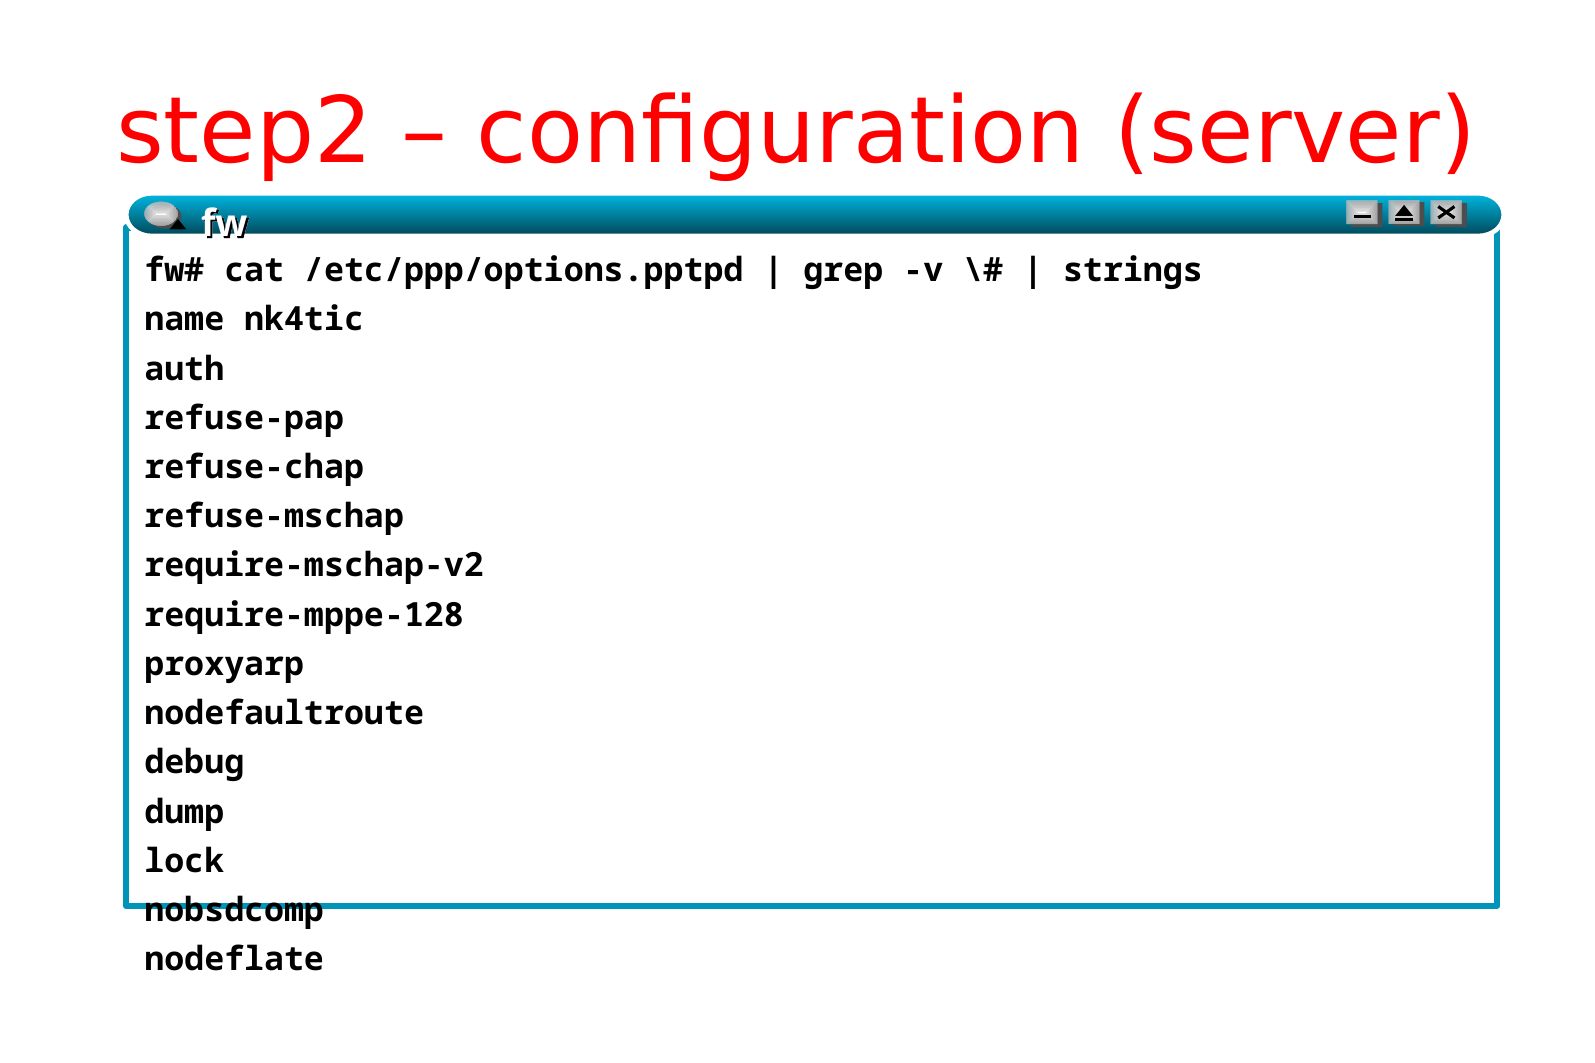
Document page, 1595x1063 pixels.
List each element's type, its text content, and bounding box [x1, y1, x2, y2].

picture [127, 224, 134, 231]
text_box fw# cat /etc/ppp/options.pptpd | grep -v \# | strings name nk4tic auth refuse-pap refuse-chap refuse-mschap require-mschap-v2 require-mppe-128 proxyarp nodefaultroute debug dump lock nobsdcomp nodeflate [112, 235, 1514, 898]
text_box [126, 193, 1504, 236]
title step2 – configuration (server) [79, 49, 1515, 213]
text_box fw [201, 196, 617, 255]
